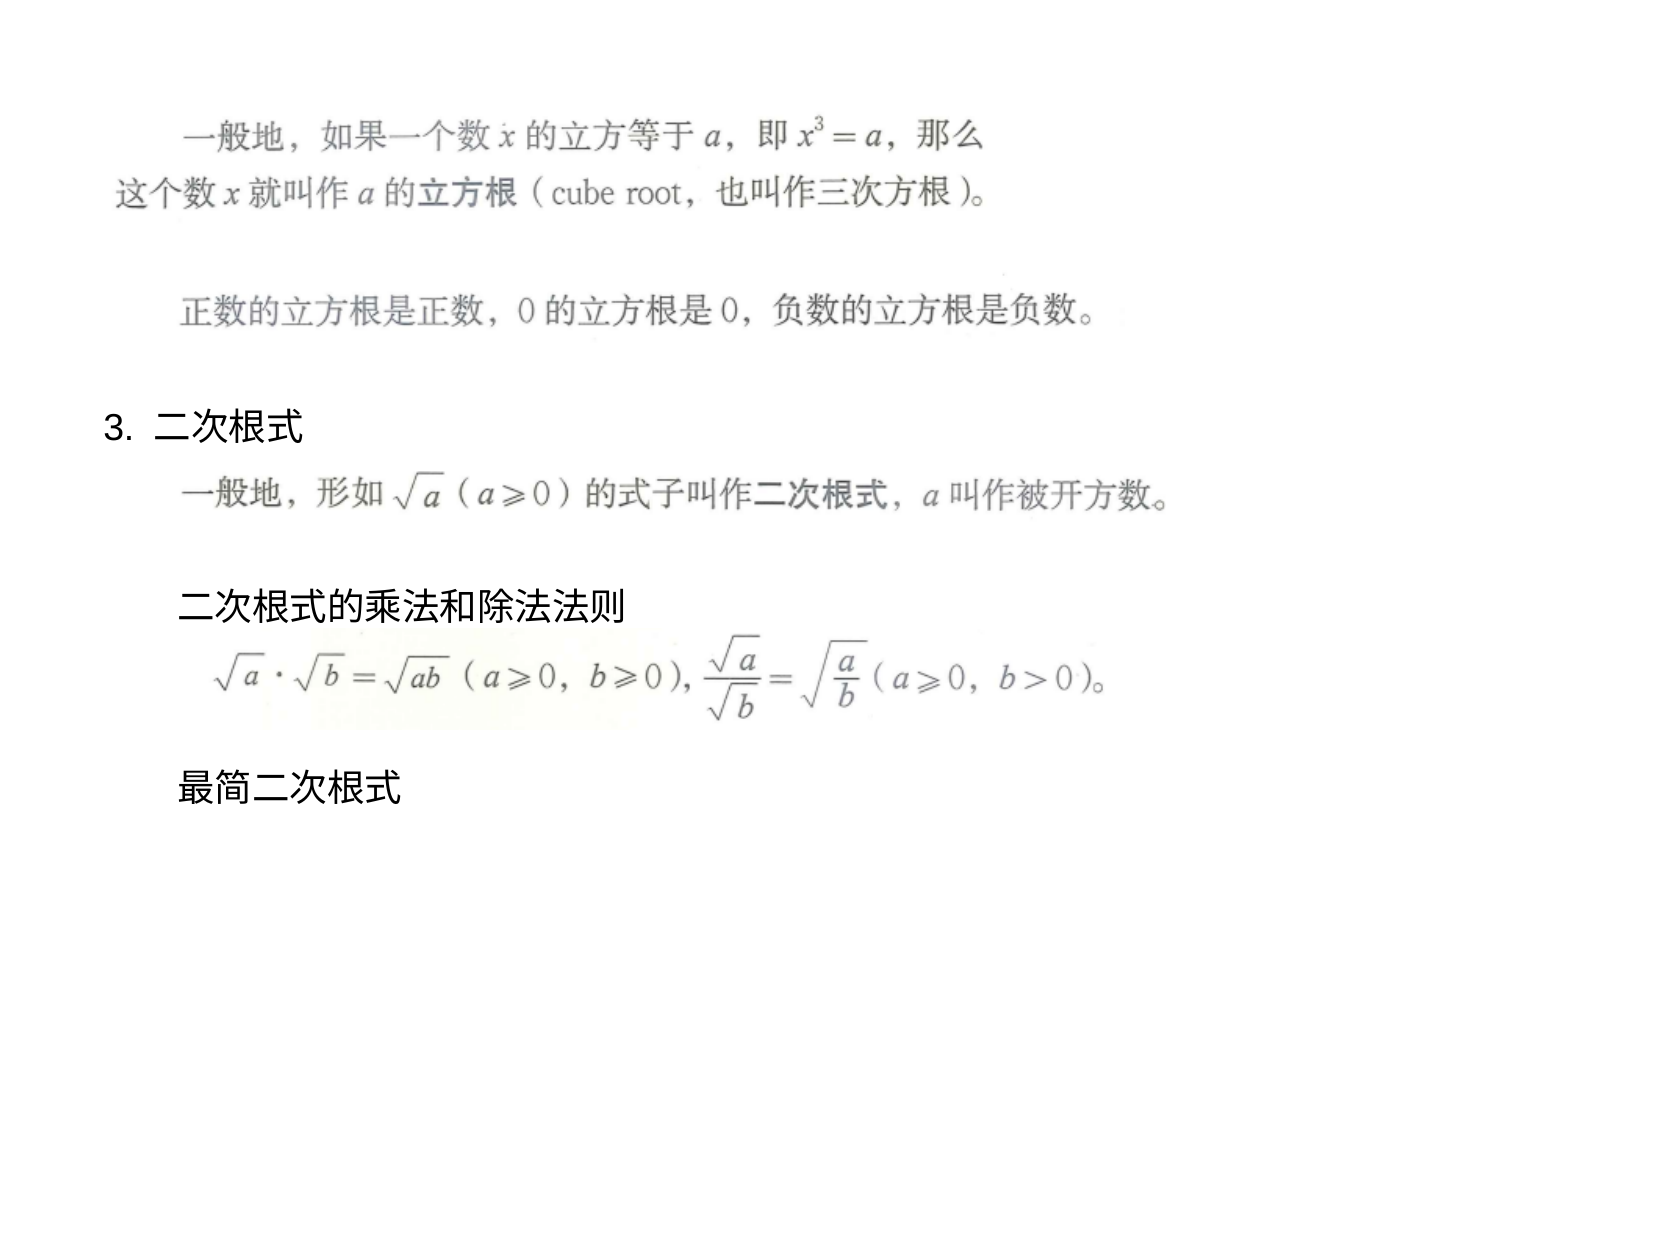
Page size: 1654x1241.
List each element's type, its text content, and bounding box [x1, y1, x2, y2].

picture [186, 628, 1139, 730]
picture [168, 470, 1180, 522]
text_box 3. 二次根式 二次根式的乘法和除法法则 最简二次根式 [88, 389, 1536, 1093]
picture [93, 93, 1031, 225]
picture [141, 268, 1125, 346]
